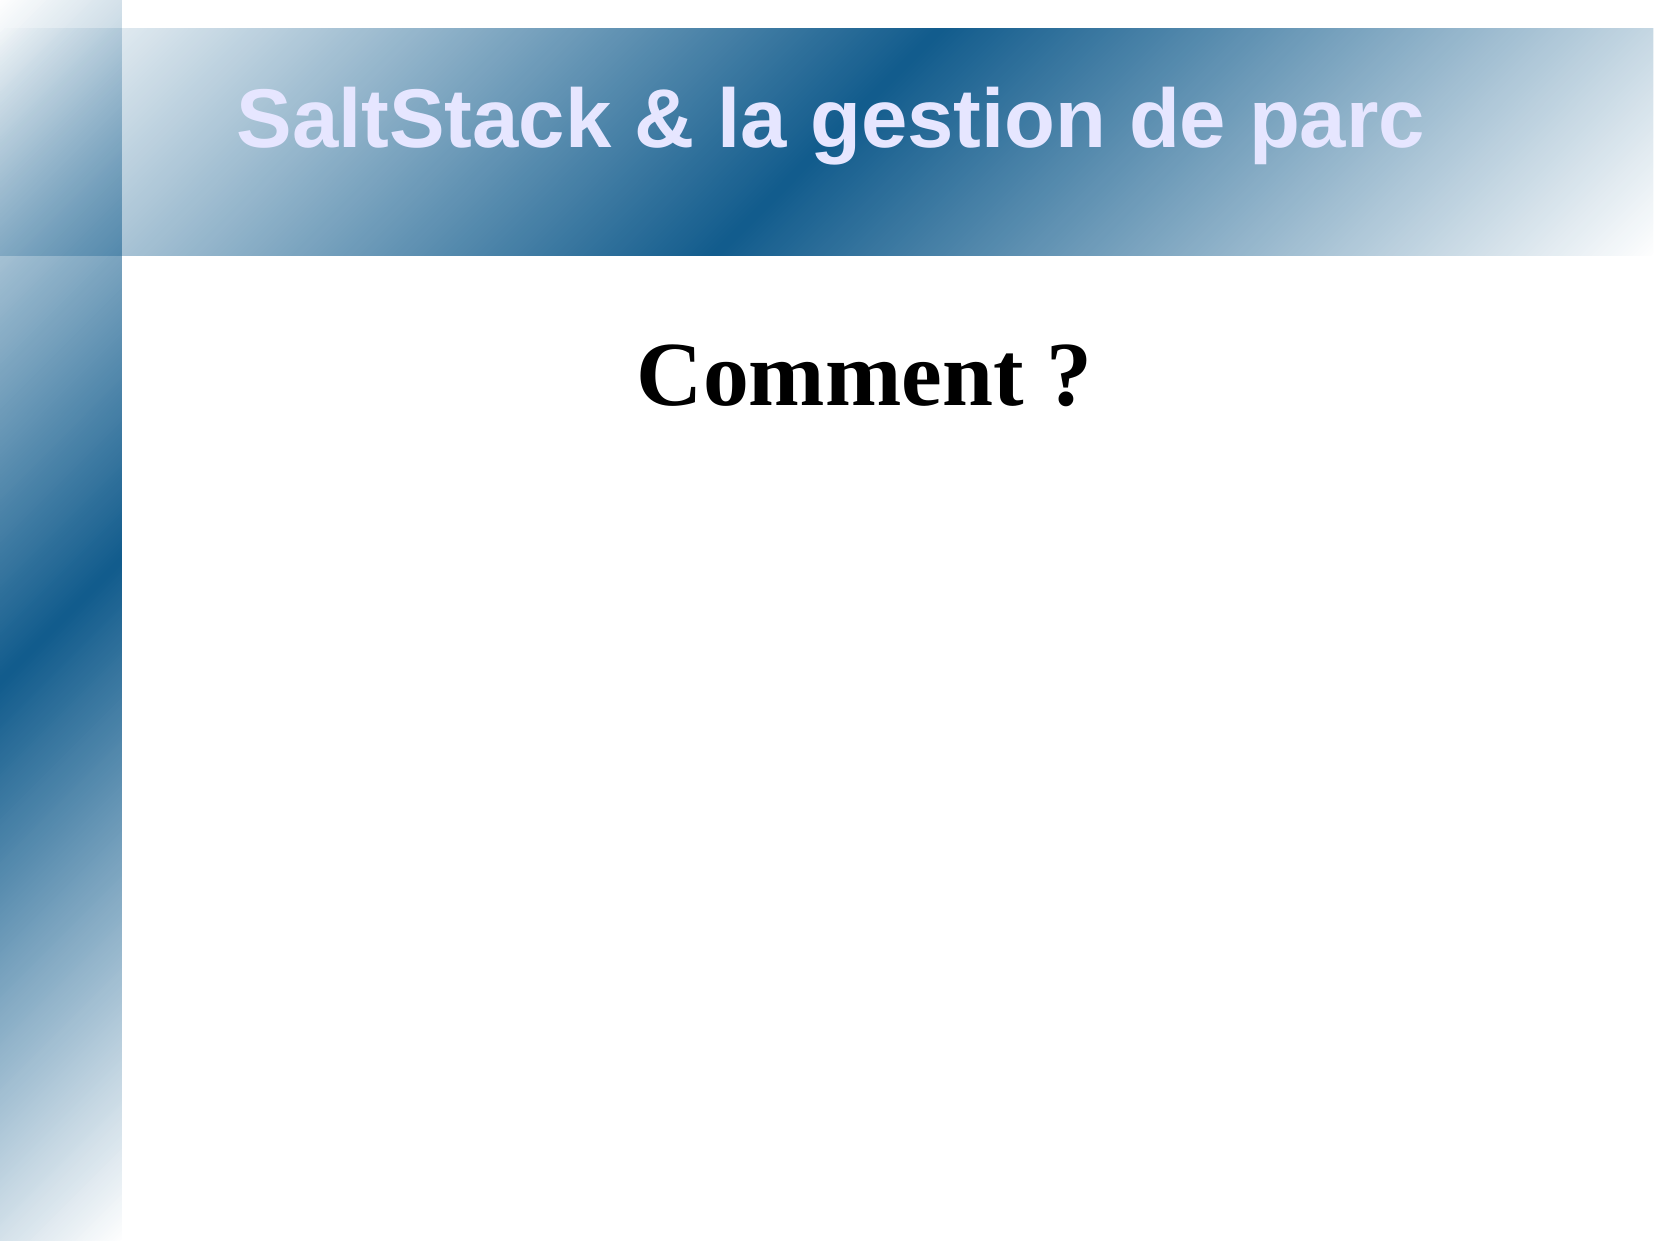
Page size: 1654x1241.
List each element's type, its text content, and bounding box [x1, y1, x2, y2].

title SaltStack & la gestion de parc [125, 71, 1538, 165]
subtitle Comment ? [127, 323, 1603, 1128]
